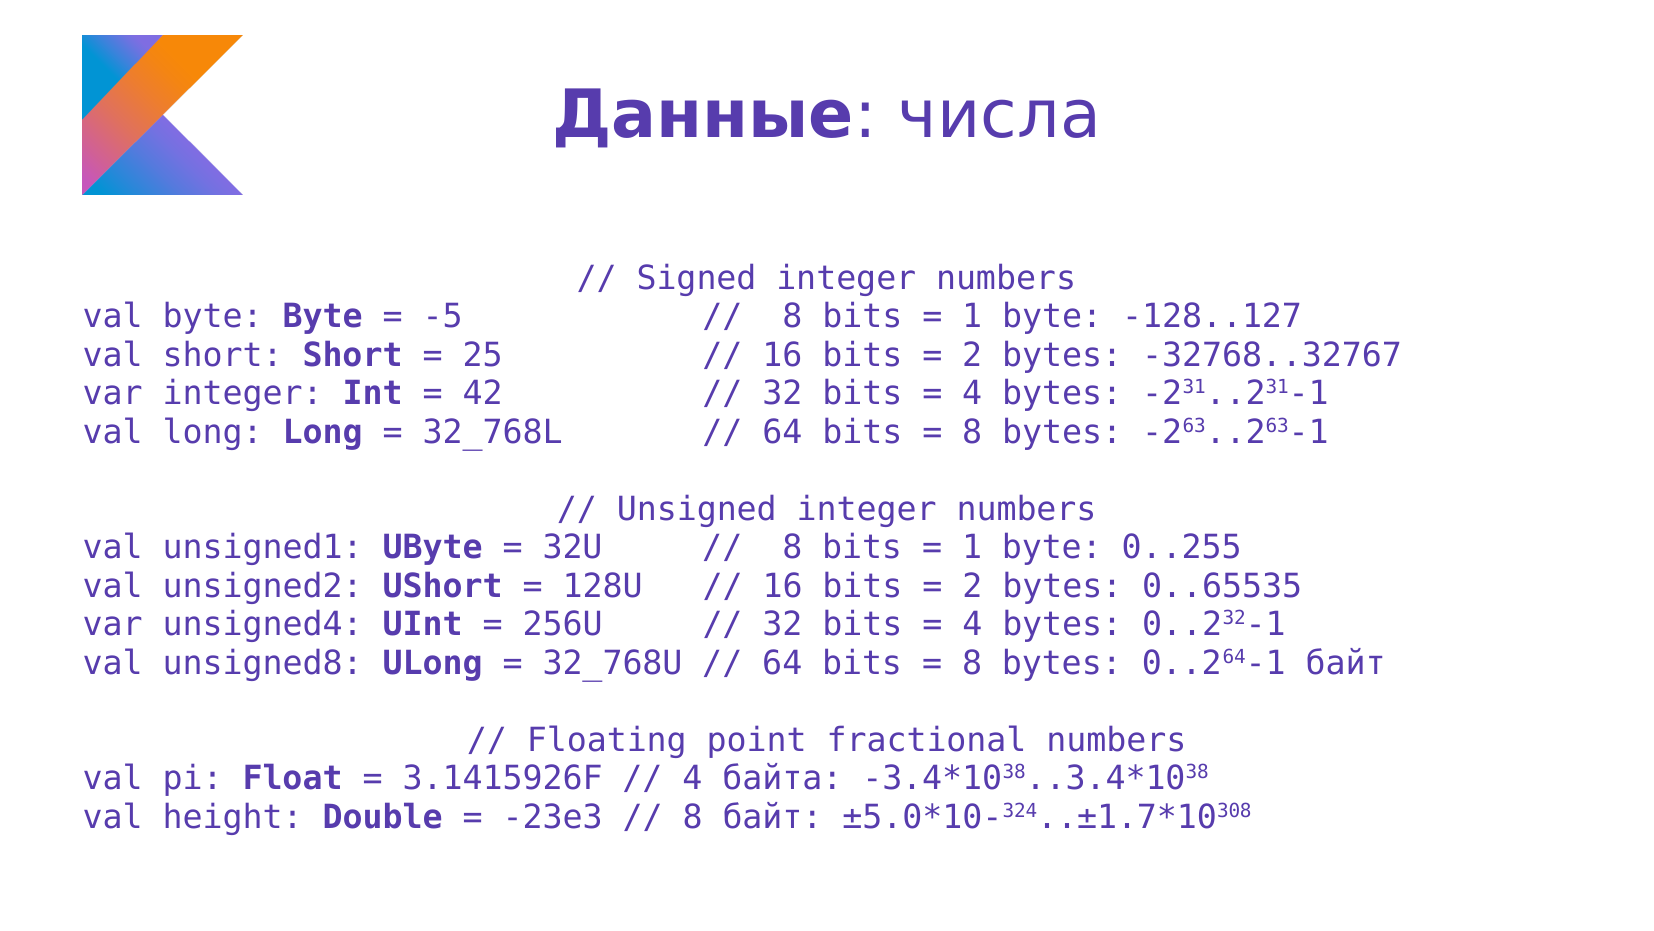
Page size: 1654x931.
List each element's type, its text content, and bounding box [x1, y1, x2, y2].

subtitle // Signed integer numbers val byte: Byte = -5 // 8 bits = 1 byte: -128..127 val short: Short = 25 // 16 bits = 2 bytes: -32768..32767 var integer: Int = 42 // 32 bits = 4 bytes: -231..231-1 val long: Long = 32_768L // 64 bits = 8 bytes: -263..263-1 // Unsigned integer numbers val unsigned1: UByte = 32U // 8 bits = 1 byte: 0..255 val unsigned2: UShort = 128U // 16 bits = 2 bytes: 0..65535 var unsigned4: UInt = 256U // 32 bits = 4 bytes: 0..232-1 val unsigned8: ULong = 32_768U // 64 bits = 8 bytes: 0..264-1 байт // Floating point fractional numbers val pi: Float = 3.1415926F // 4 байта: -3.4*1038..3.4*1038 val height: Double = -23e3 // 8 байт: ±5.0*10-324..±1.7*10308 [82, 252, 1571, 842]
picture [82, 35, 243, 195]
title Данные: числа [243, 37, 1571, 193]
